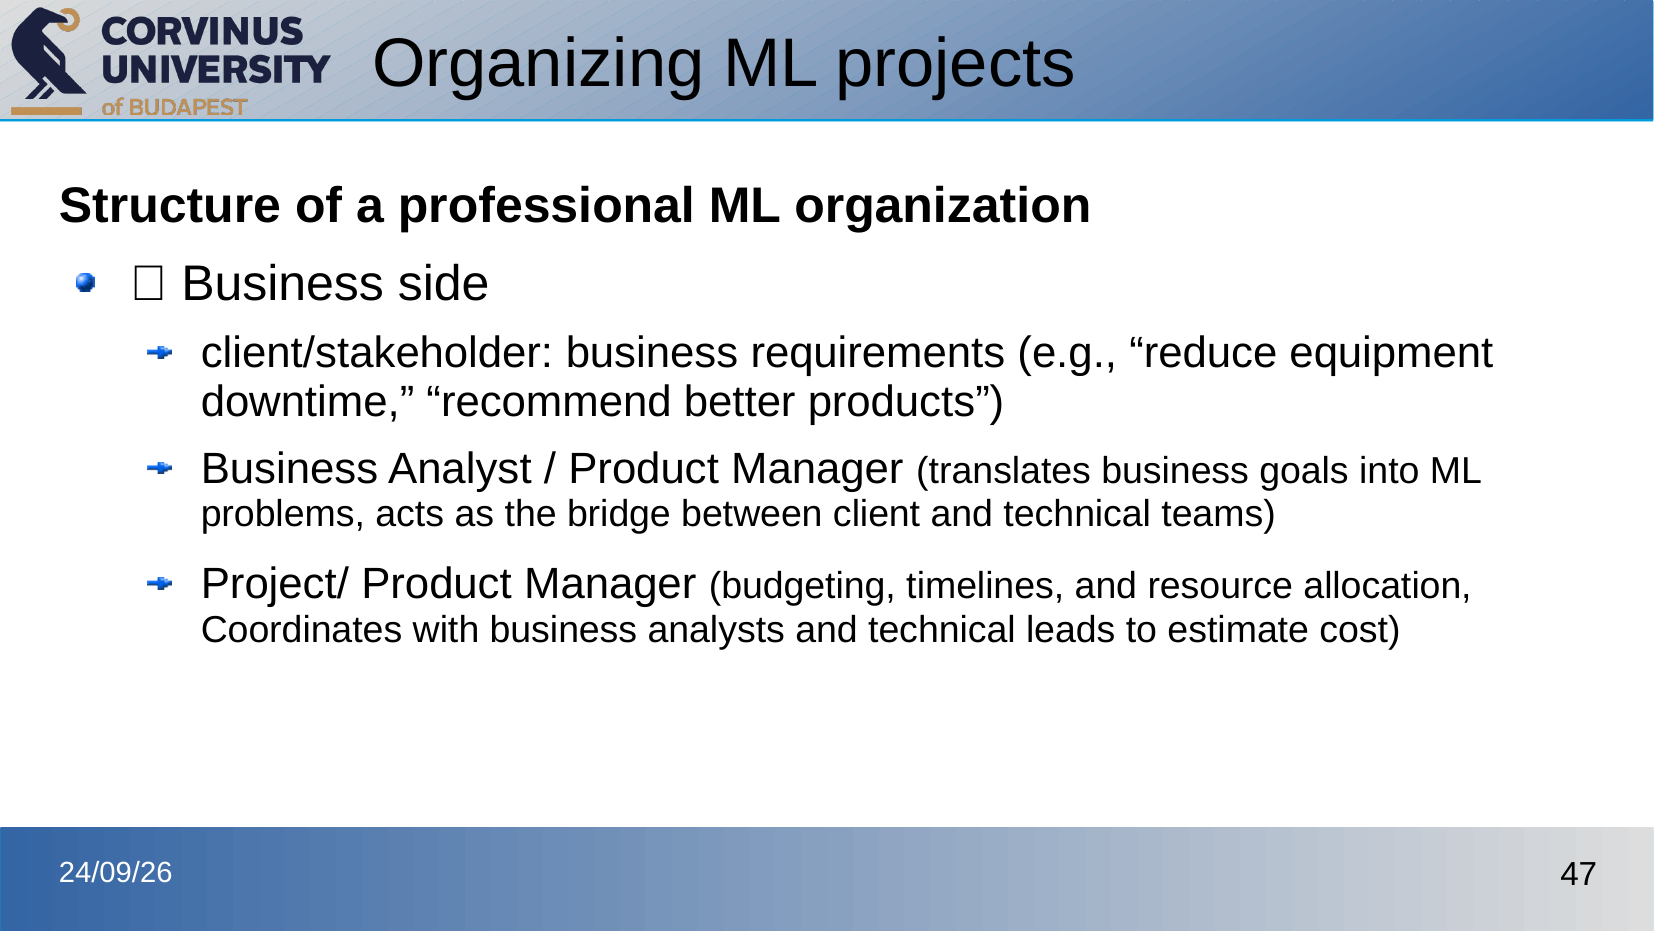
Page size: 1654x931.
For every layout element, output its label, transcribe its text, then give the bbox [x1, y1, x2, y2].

title Organizing ML projects [372, 23, 1625, 103]
list Structure of a professional ML organization 🌐 Business side client/stakeholder: business requirements (e.g., “reduce equipment downtime,” “recommend better products”) Business Analyst / Product Manager (translates business goals into ML problems, acts as the bridge between client and technical teams) Project/ Product Manager (budgeting, timelines, and resource allocation, Coordinates with business analysts and technical leads to estimate cost) [59, 177, 1595, 768]
picture [11, 7, 331, 115]
